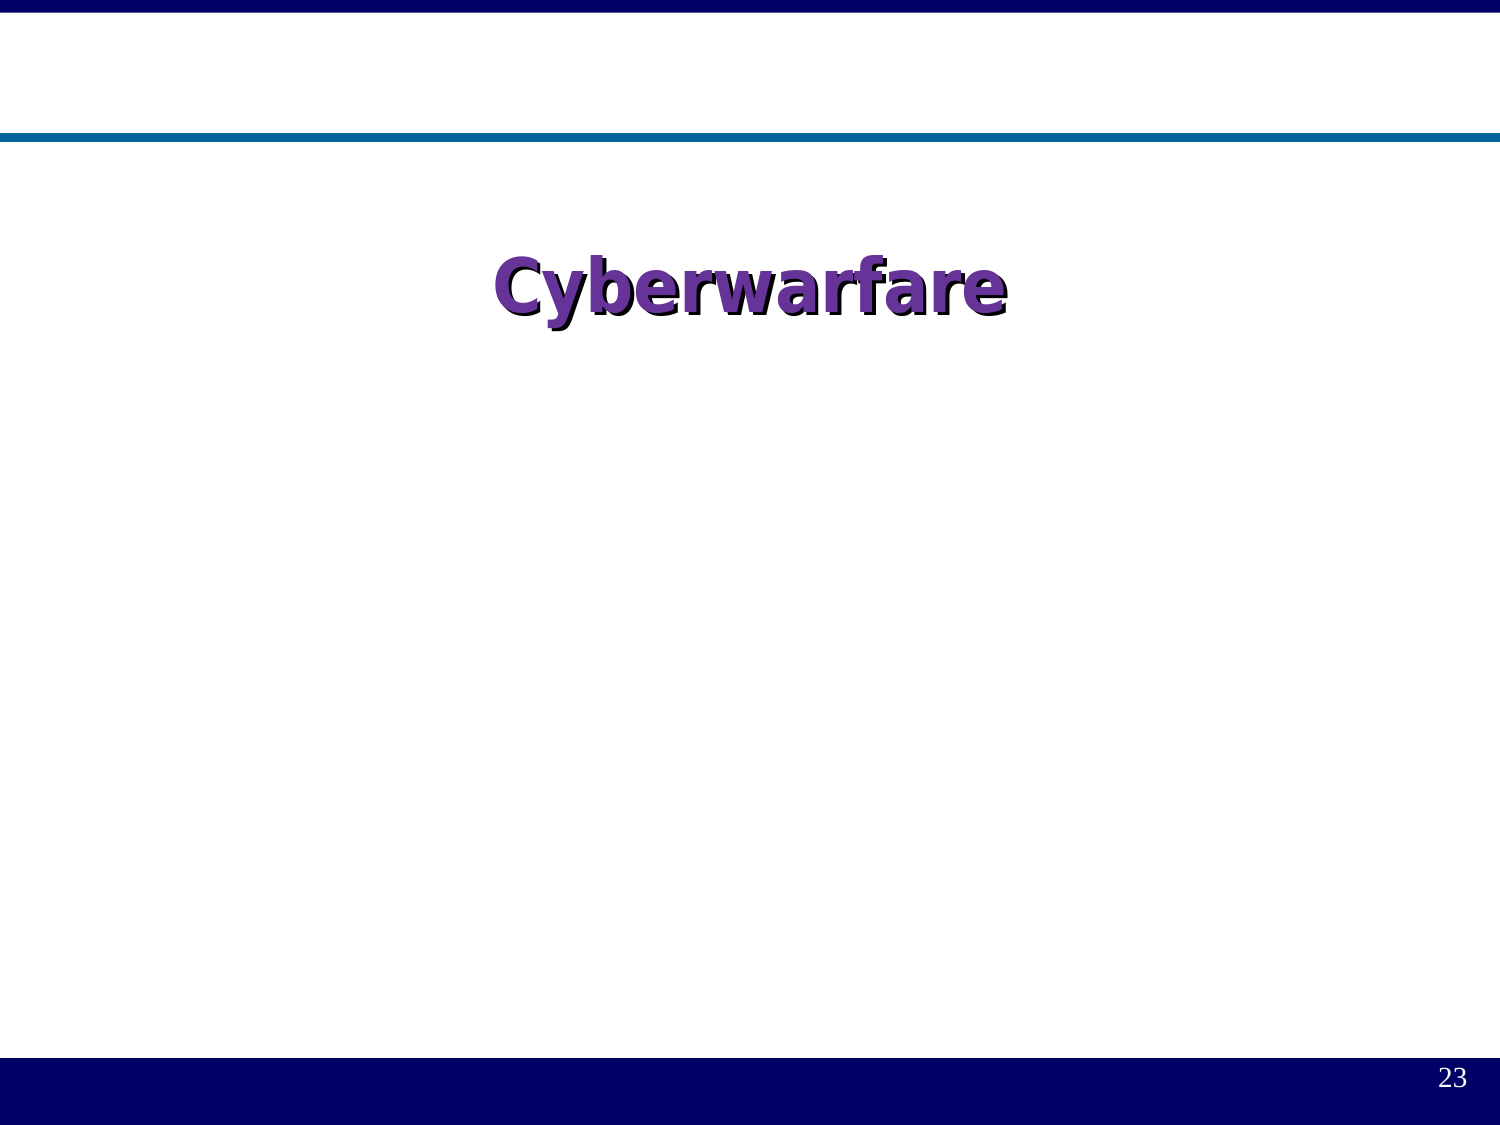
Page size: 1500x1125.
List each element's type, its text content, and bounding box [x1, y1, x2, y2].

subtitle Cyberwarfare [30, 0, 1471, 580]
